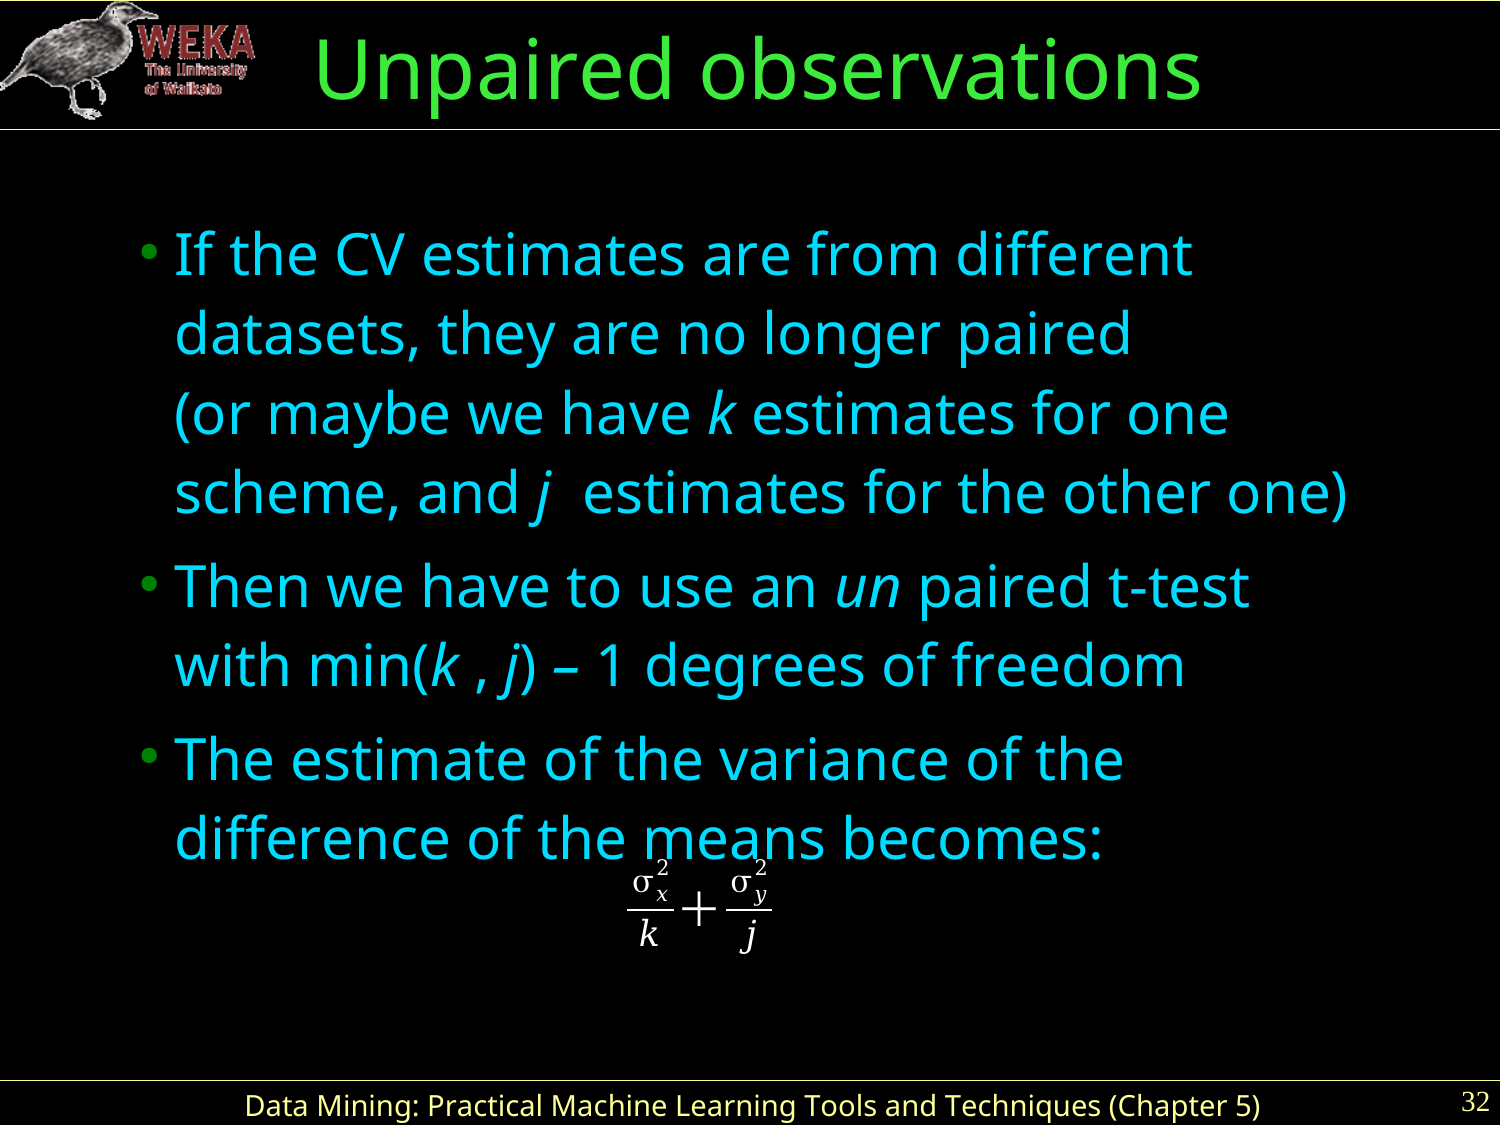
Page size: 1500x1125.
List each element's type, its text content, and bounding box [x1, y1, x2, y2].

text_box If the CV estimates are from different datasets, they are no longer paired (or maybe we have k estimates for one scheme, and j estimates for the other one) Then we have to use an un paired t-test with min(k , j) – 1 degrees of freedom The estimate of the variance of the difference of the means becomes: [88, 206, 1388, 882]
chart [620, 856, 780, 955]
title Unpaired observations [297, 0, 1500, 148]
picture [0, 1, 266, 129]
